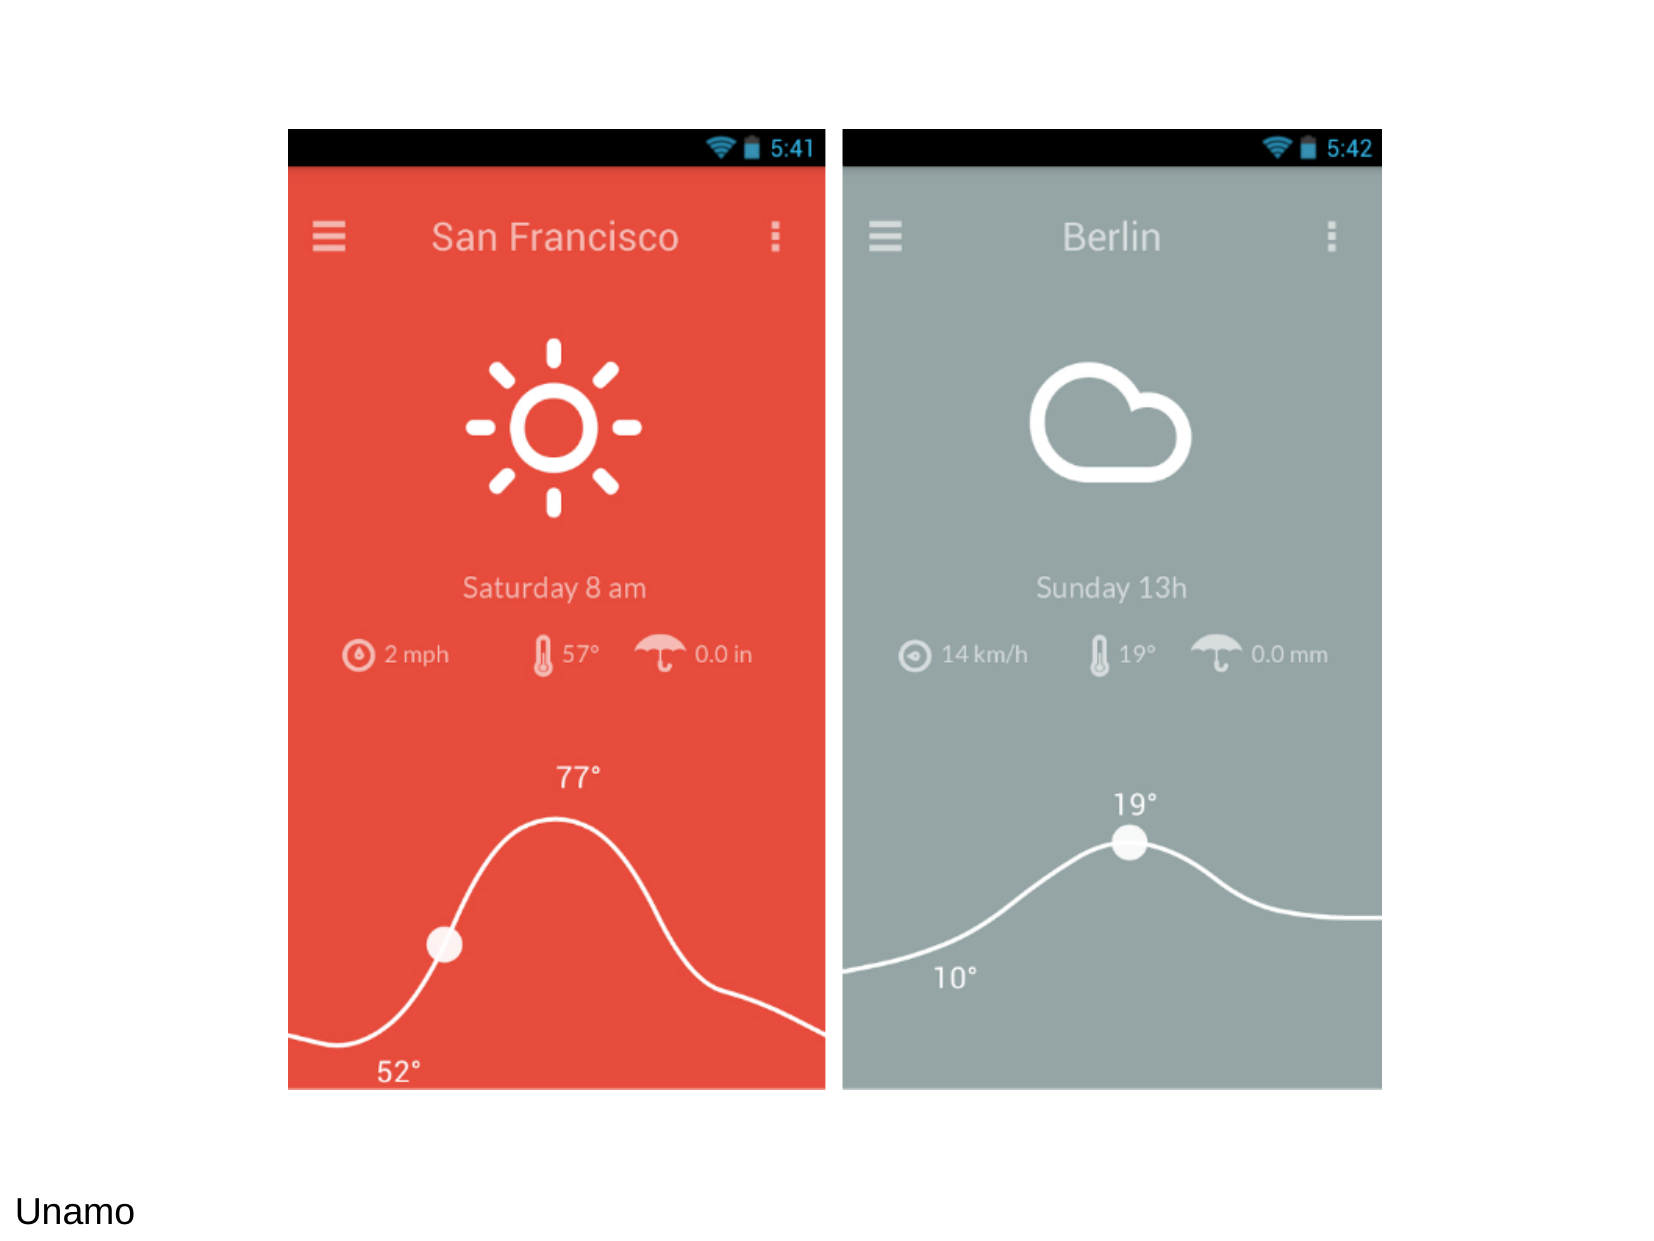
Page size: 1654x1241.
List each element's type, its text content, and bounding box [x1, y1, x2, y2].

picture [288, 129, 1382, 1090]
text_box Unamo [0, 1183, 151, 1241]
